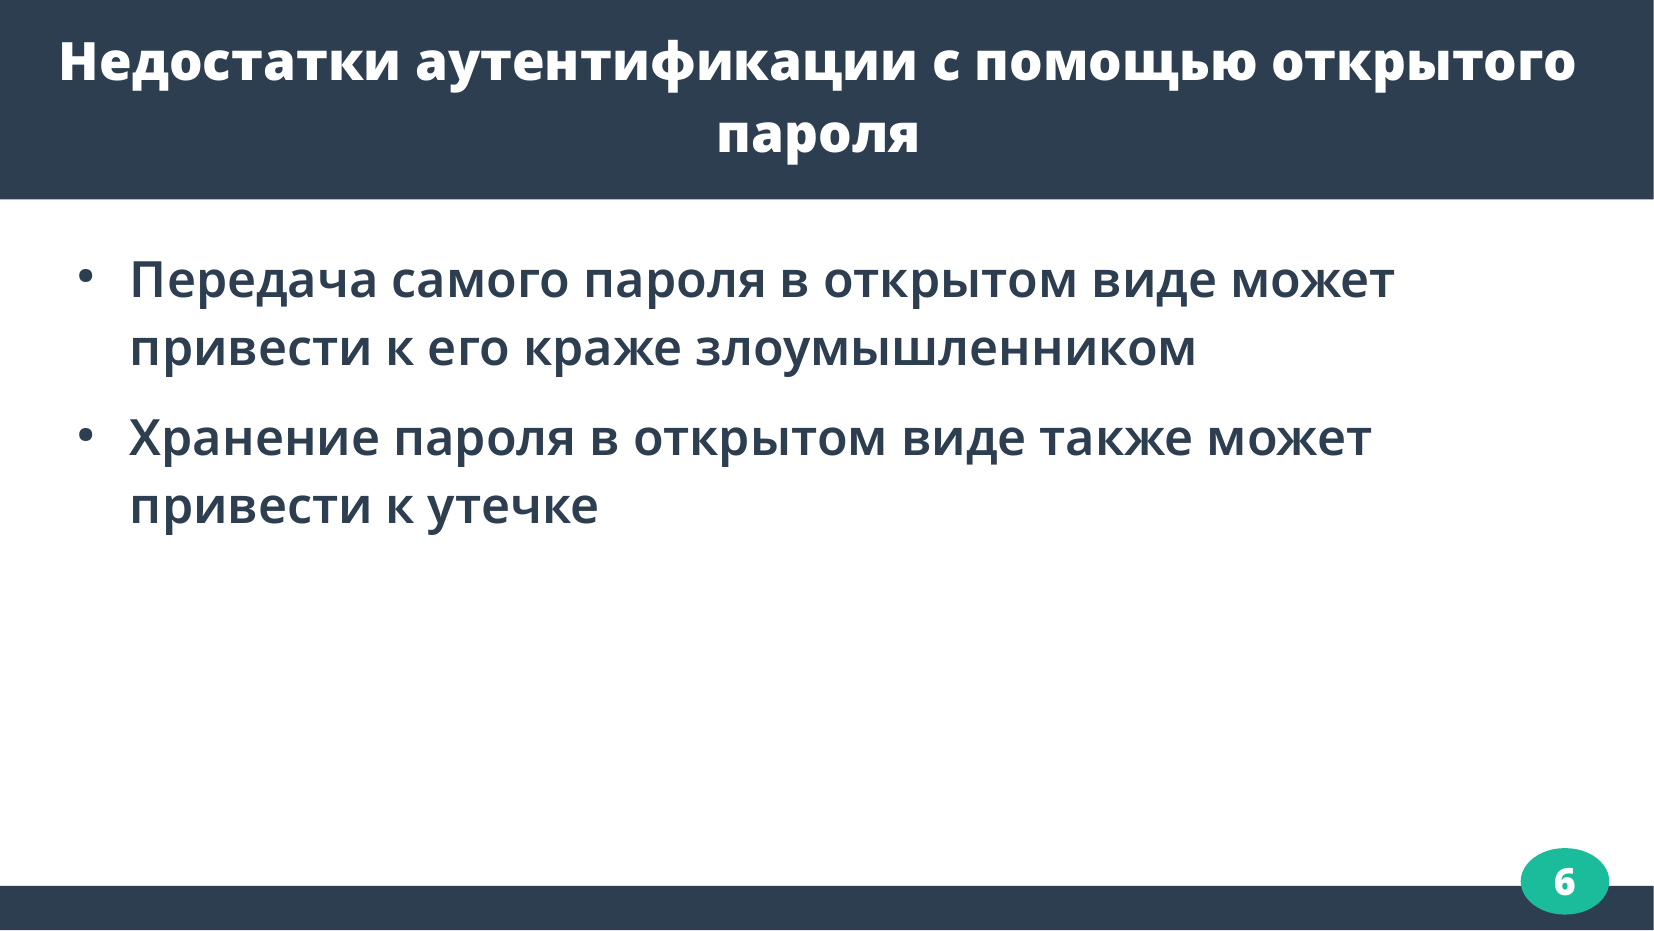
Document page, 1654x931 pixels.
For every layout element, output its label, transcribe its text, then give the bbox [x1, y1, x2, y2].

title Недостатки аутентификации с помощью открытого пароля [59, 37, 1595, 155]
list Передача самого пароля в открытом виде может привести к его краже злоумышленником Хранение пароля в открытом виде также может привести к утечке [59, 243, 1595, 864]
